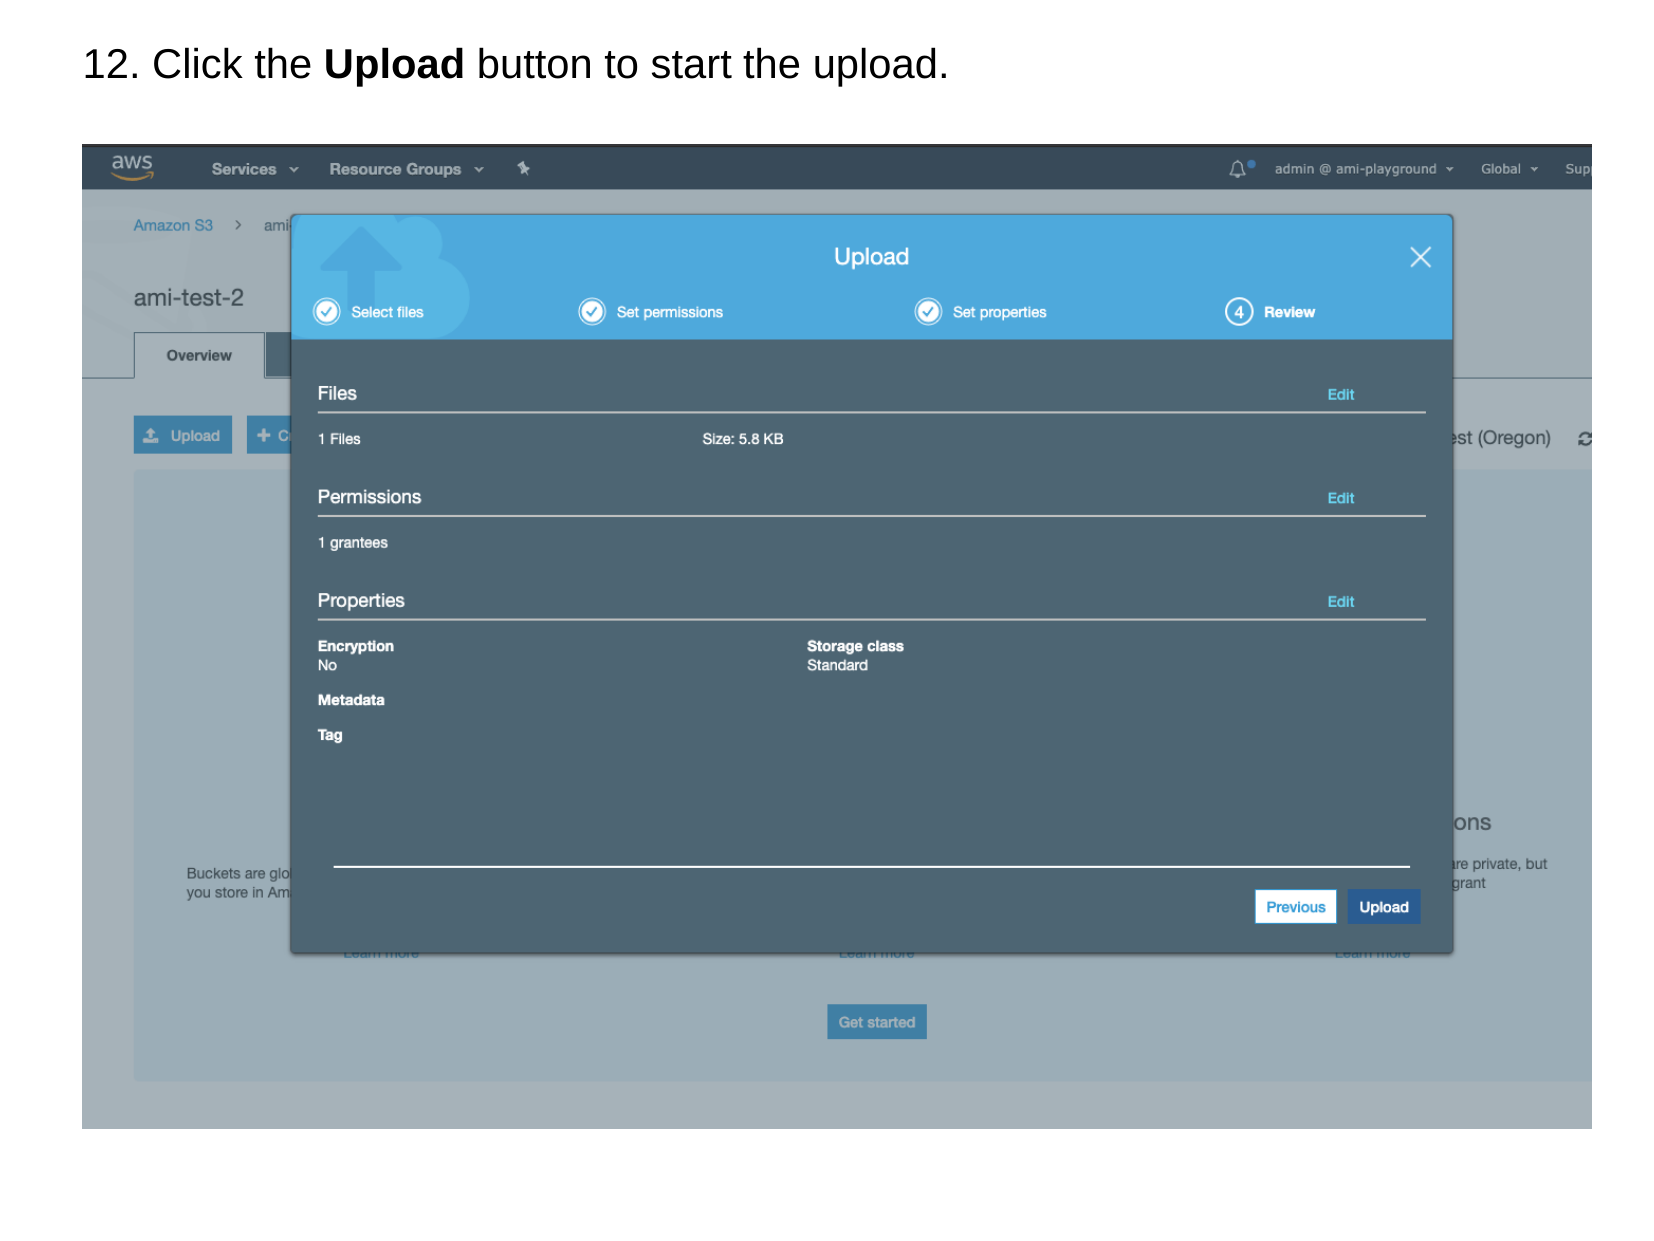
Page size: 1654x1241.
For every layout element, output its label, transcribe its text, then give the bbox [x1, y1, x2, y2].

picture [82, 144, 1592, 1129]
list 12. Click the Upload button to start the upload. [82, 37, 1571, 144]
